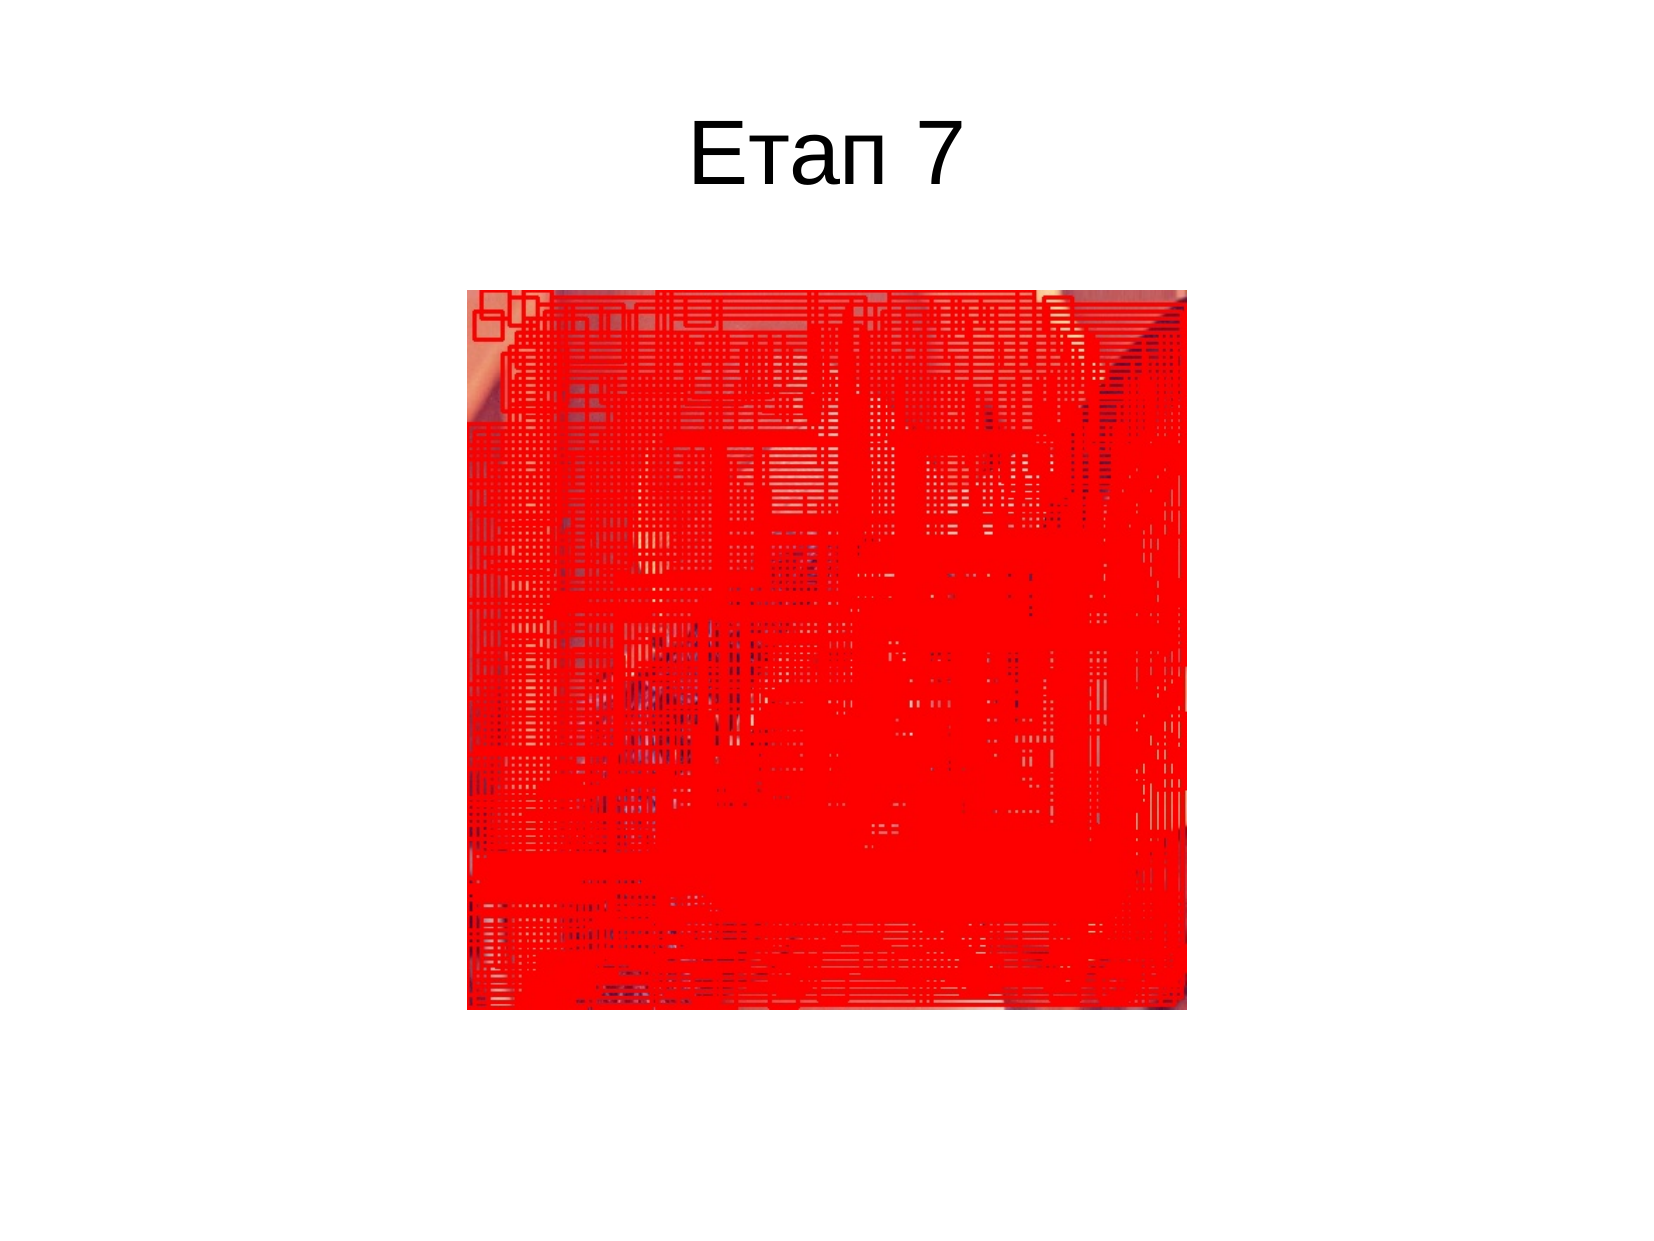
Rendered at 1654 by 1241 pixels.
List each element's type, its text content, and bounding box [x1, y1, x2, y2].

title Етап 7 [82, 49, 1571, 257]
picture [467, 290, 1187, 1010]
